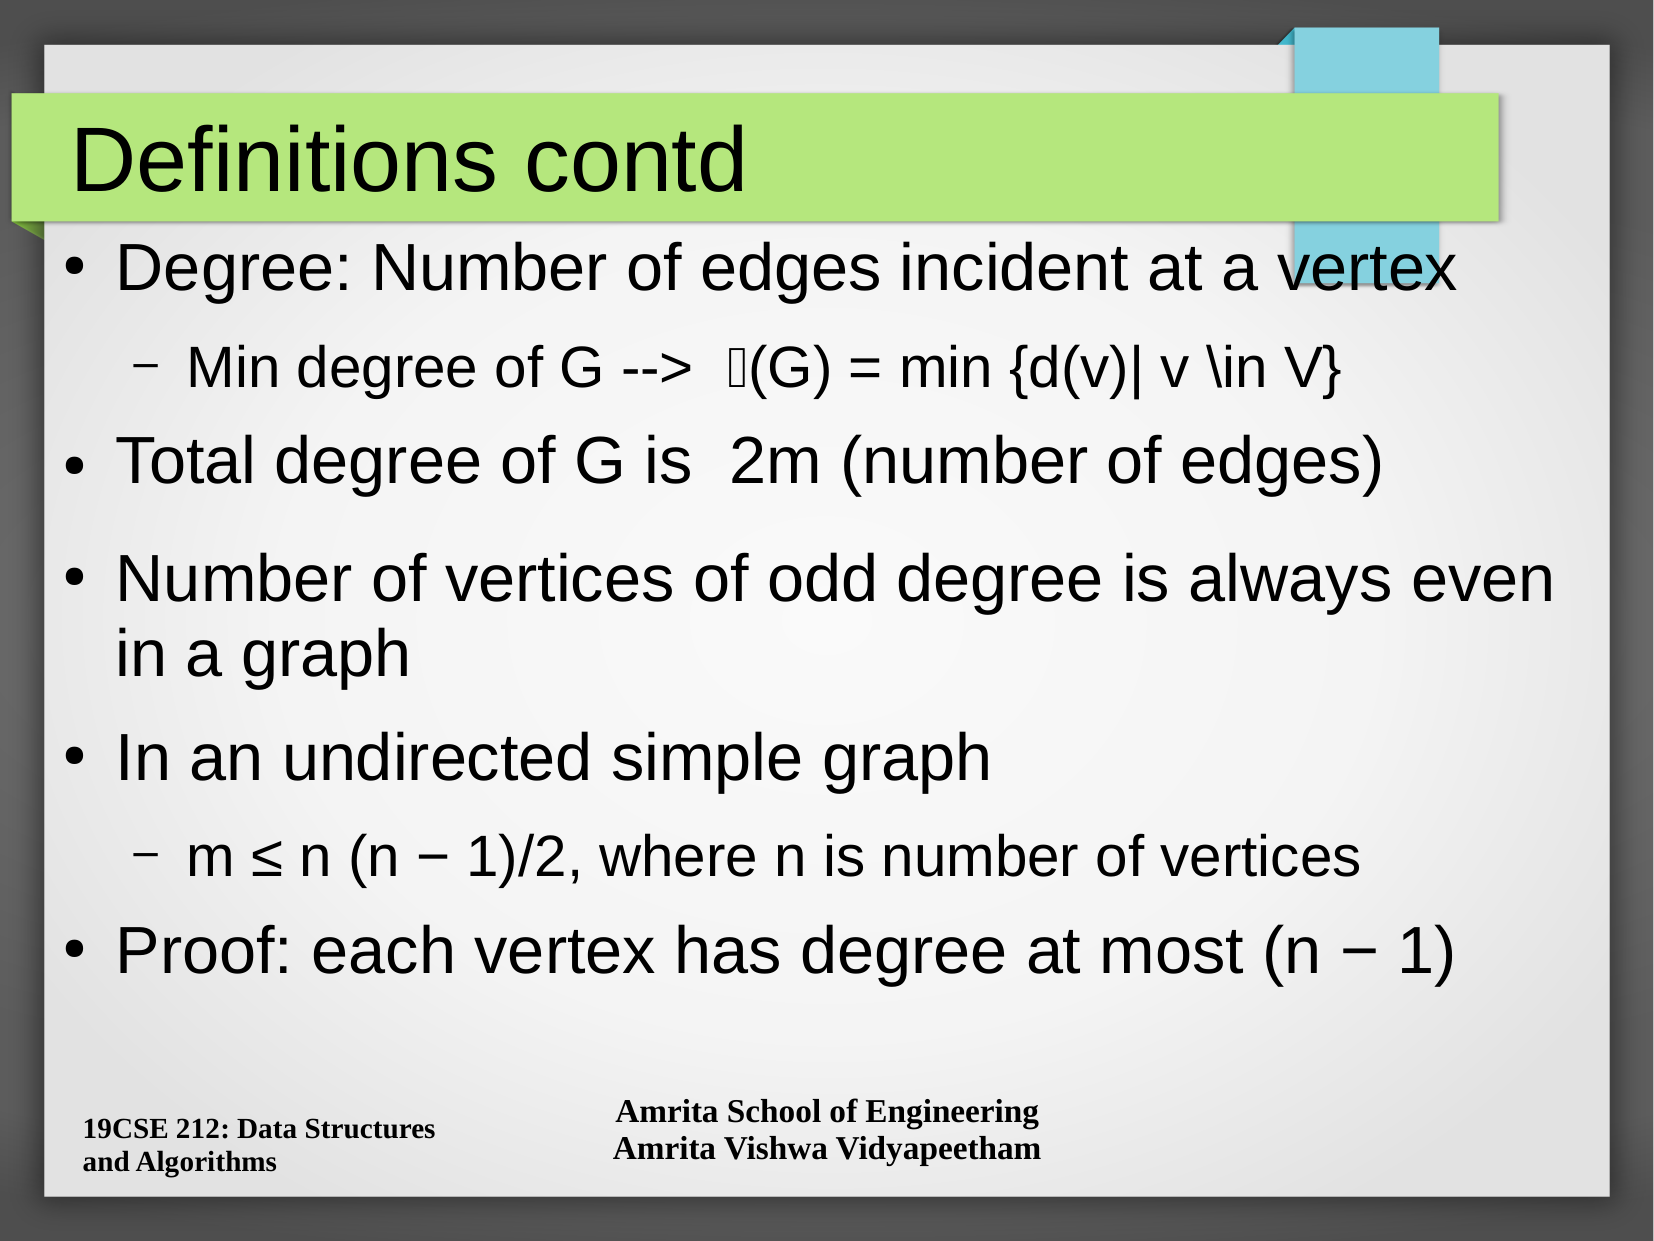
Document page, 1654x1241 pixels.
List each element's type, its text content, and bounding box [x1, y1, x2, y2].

list Degree: Number of edges incident at a vertex Min degree of G --> (G) = min {d(v)| v \in V} Total degree of G is 2m (number of edges)‏ Number of vertices of odd degree is always even in a graph In an undirected simple graph m ≤ n (n − 1)/2, where n is number of vertices Proof: each vertex has degree at most (n − 1) [45, 230, 1591, 1053]
picture [0, 0, 1654, 1241]
title Definitions contd [70, 106, 1229, 213]
